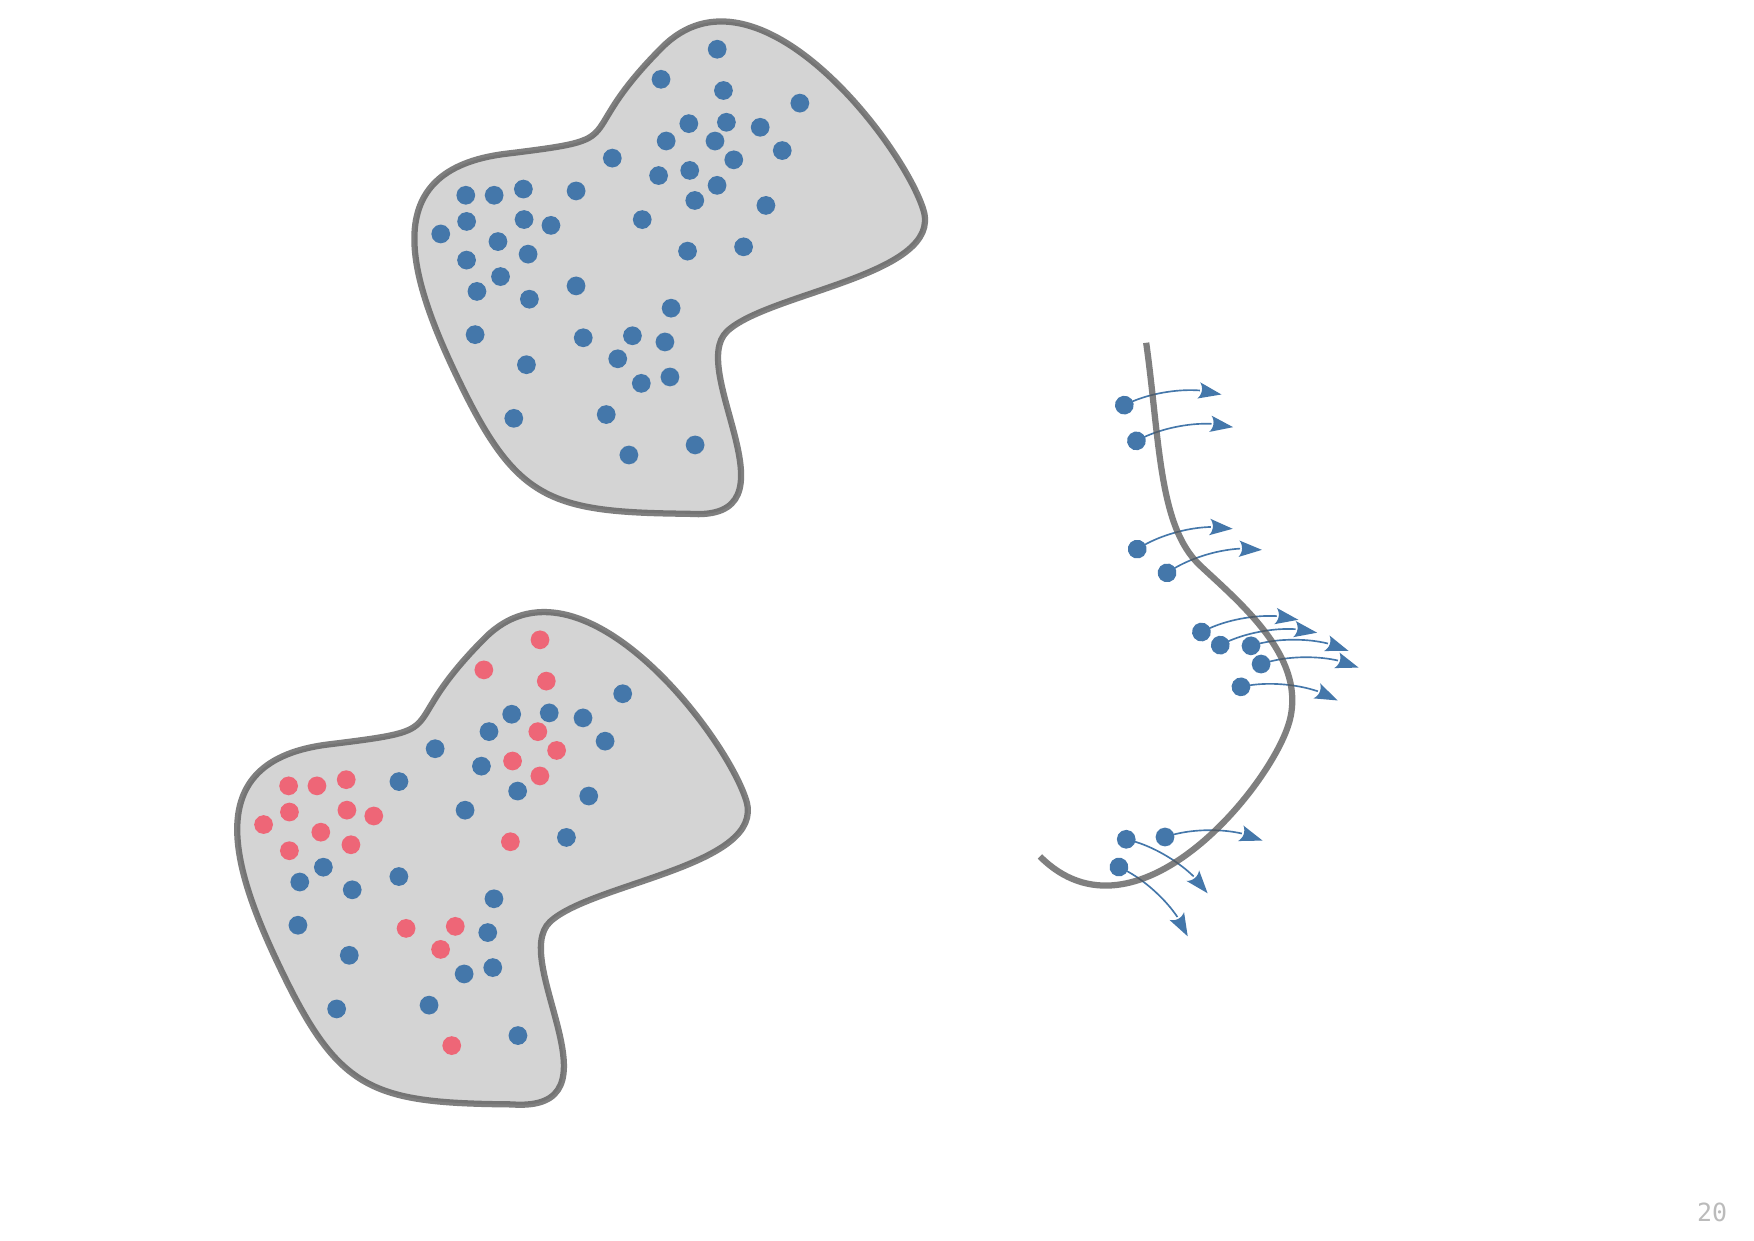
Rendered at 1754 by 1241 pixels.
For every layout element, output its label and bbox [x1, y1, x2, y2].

text_box [1210, 635, 1230, 655]
text_box [1109, 857, 1129, 877]
text_box [1128, 540, 1147, 559]
text_box [237, 612, 748, 1105]
text_box [1231, 677, 1251, 697]
text_box [1127, 431, 1146, 451]
text_box [1241, 636, 1271, 674]
text_box [1155, 827, 1175, 847]
text_box [1116, 829, 1136, 849]
text_box [1115, 395, 1134, 415]
text_box [1192, 622, 1211, 642]
text_box [414, 21, 926, 515]
text_box [1157, 563, 1177, 582]
